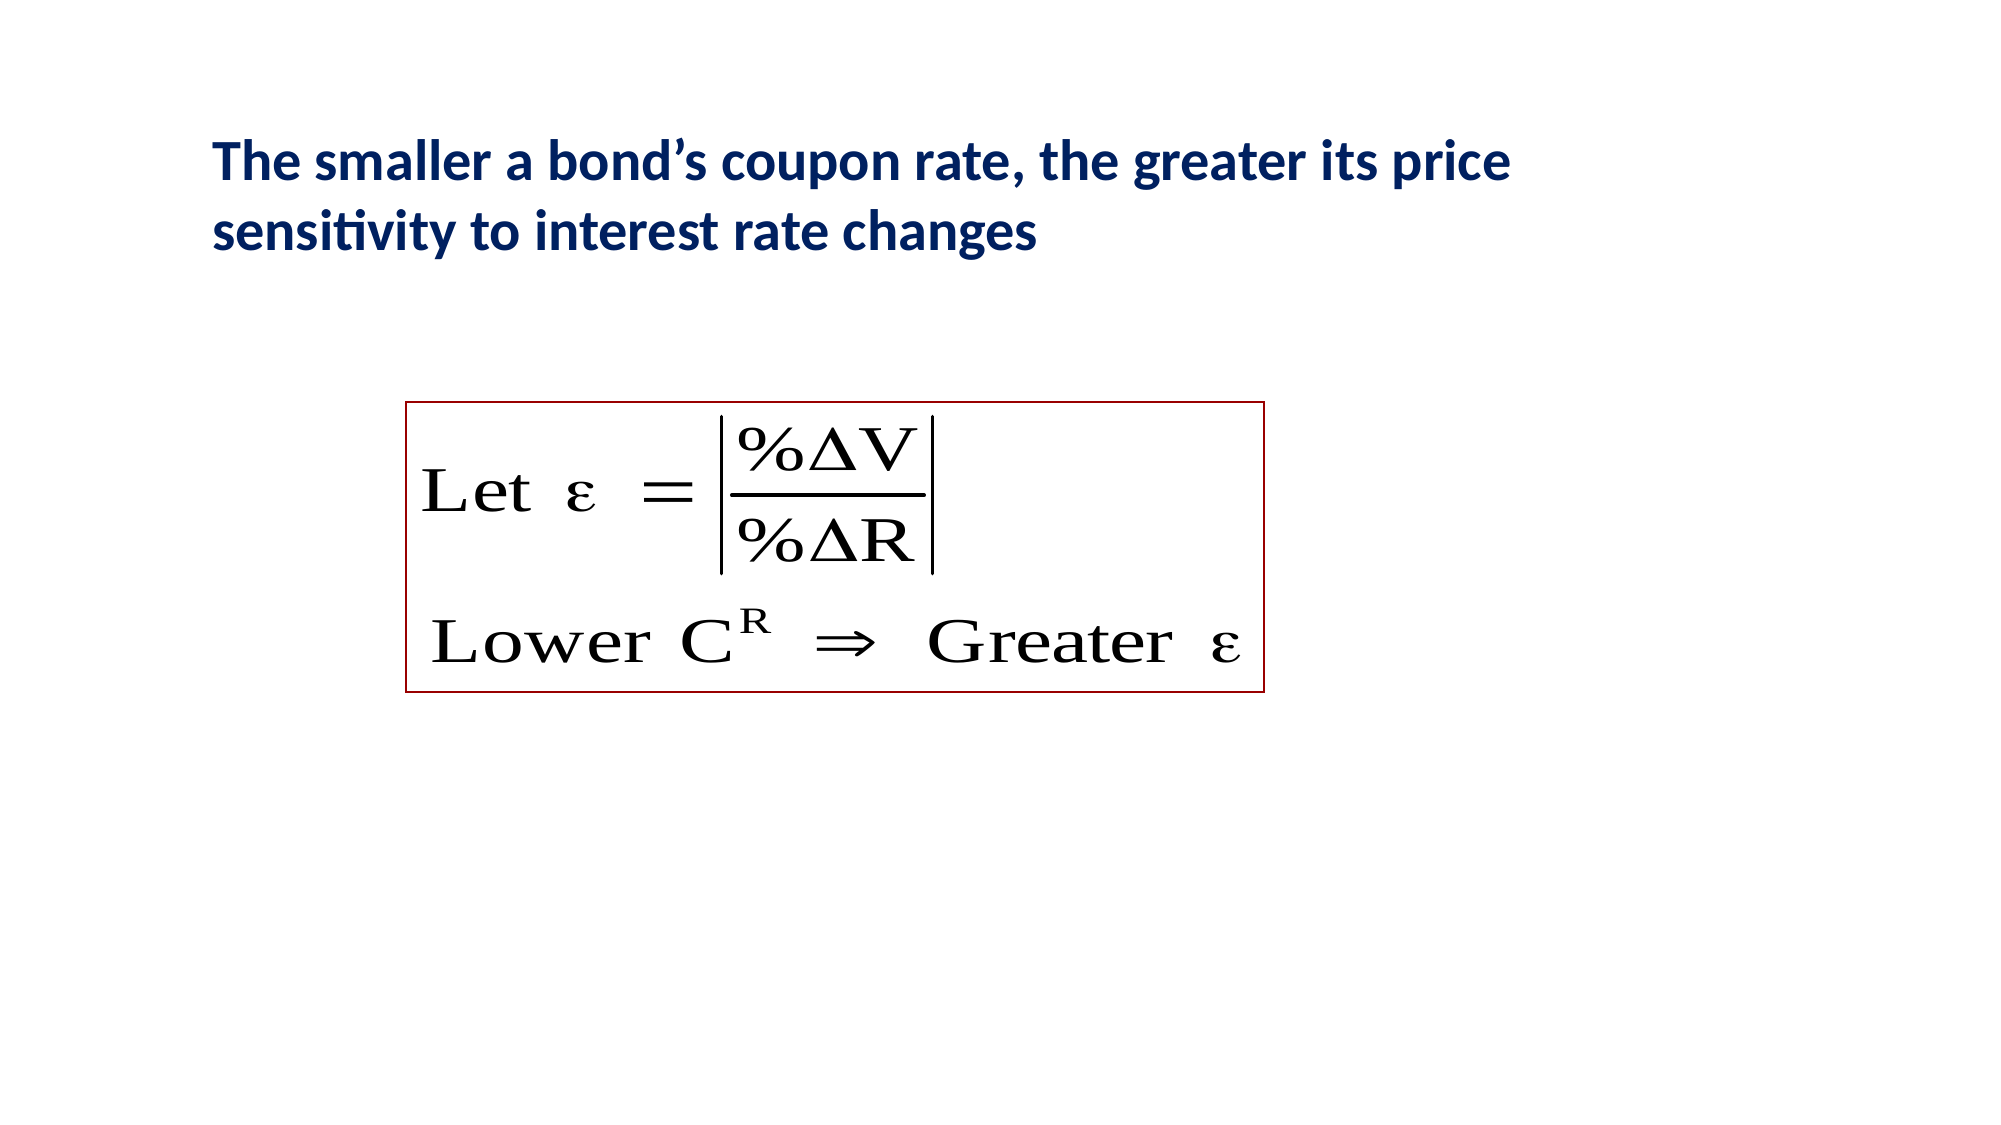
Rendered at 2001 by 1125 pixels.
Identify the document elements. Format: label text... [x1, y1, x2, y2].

text_box The smaller a bond’s coupon rate, the greater its price sensitivity to interest rate changes [197, 114, 1724, 270]
chart [407, 403, 1263, 691]
